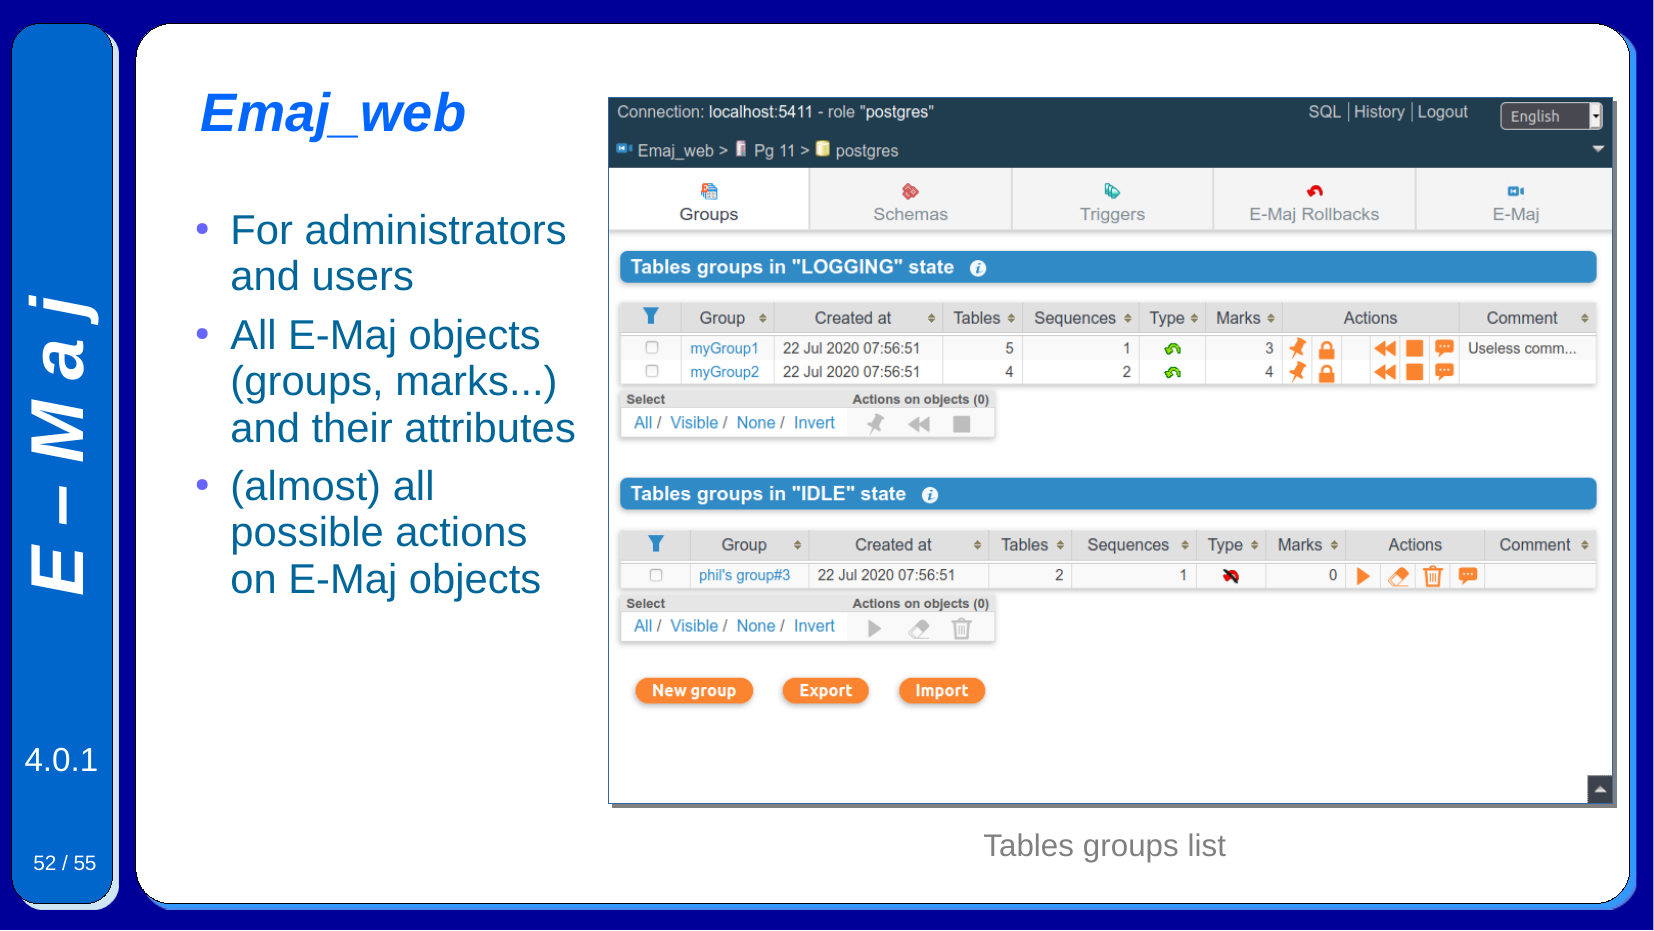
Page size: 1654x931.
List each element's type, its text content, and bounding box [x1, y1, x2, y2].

picture [608, 97, 1613, 804]
list For administrators and users All E-Maj objects (groups, marks...) and their attributes (almost) all possible actions on E-Maj objects [177, 206, 579, 697]
text_box Tables groups list [968, 820, 1247, 871]
title Emaj_web [200, 34, 1575, 191]
